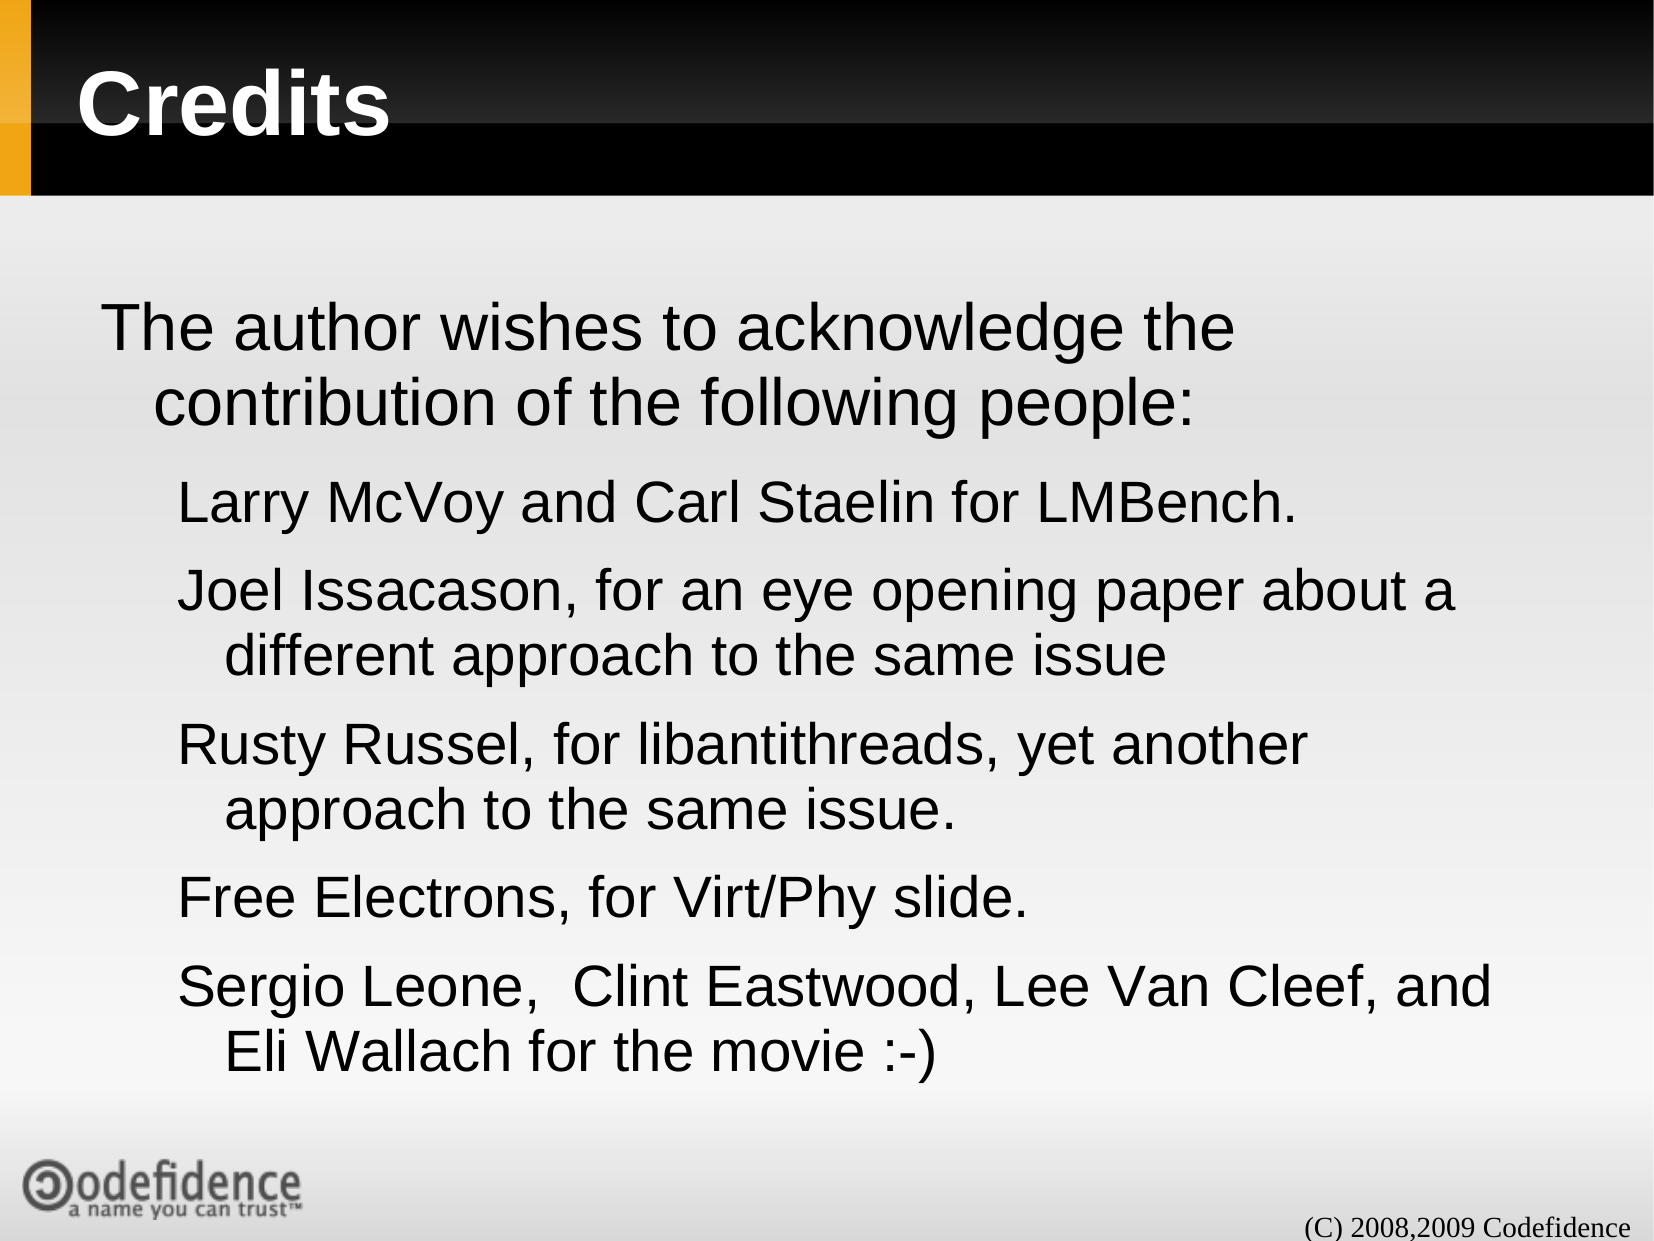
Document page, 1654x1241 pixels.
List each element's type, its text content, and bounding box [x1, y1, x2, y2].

title Credits [76, 7, 1565, 200]
list The author wishes to acknowledge the contribution of the following people: Larry McVoy and Carl Staelin for LMBench. Joel Issacason, for an eye opening paper about a different approach to the same issue Rusty Russel, for libantithreads, yet another approach to the same issue. Free Electrons, for Virt/Phy slide. Sergio Leone, Clint Eastwood, Lee Van Cleef, and Eli Wallach for the movie :-) [82, 290, 1571, 1094]
picture [0, 0, 1654, 1241]
